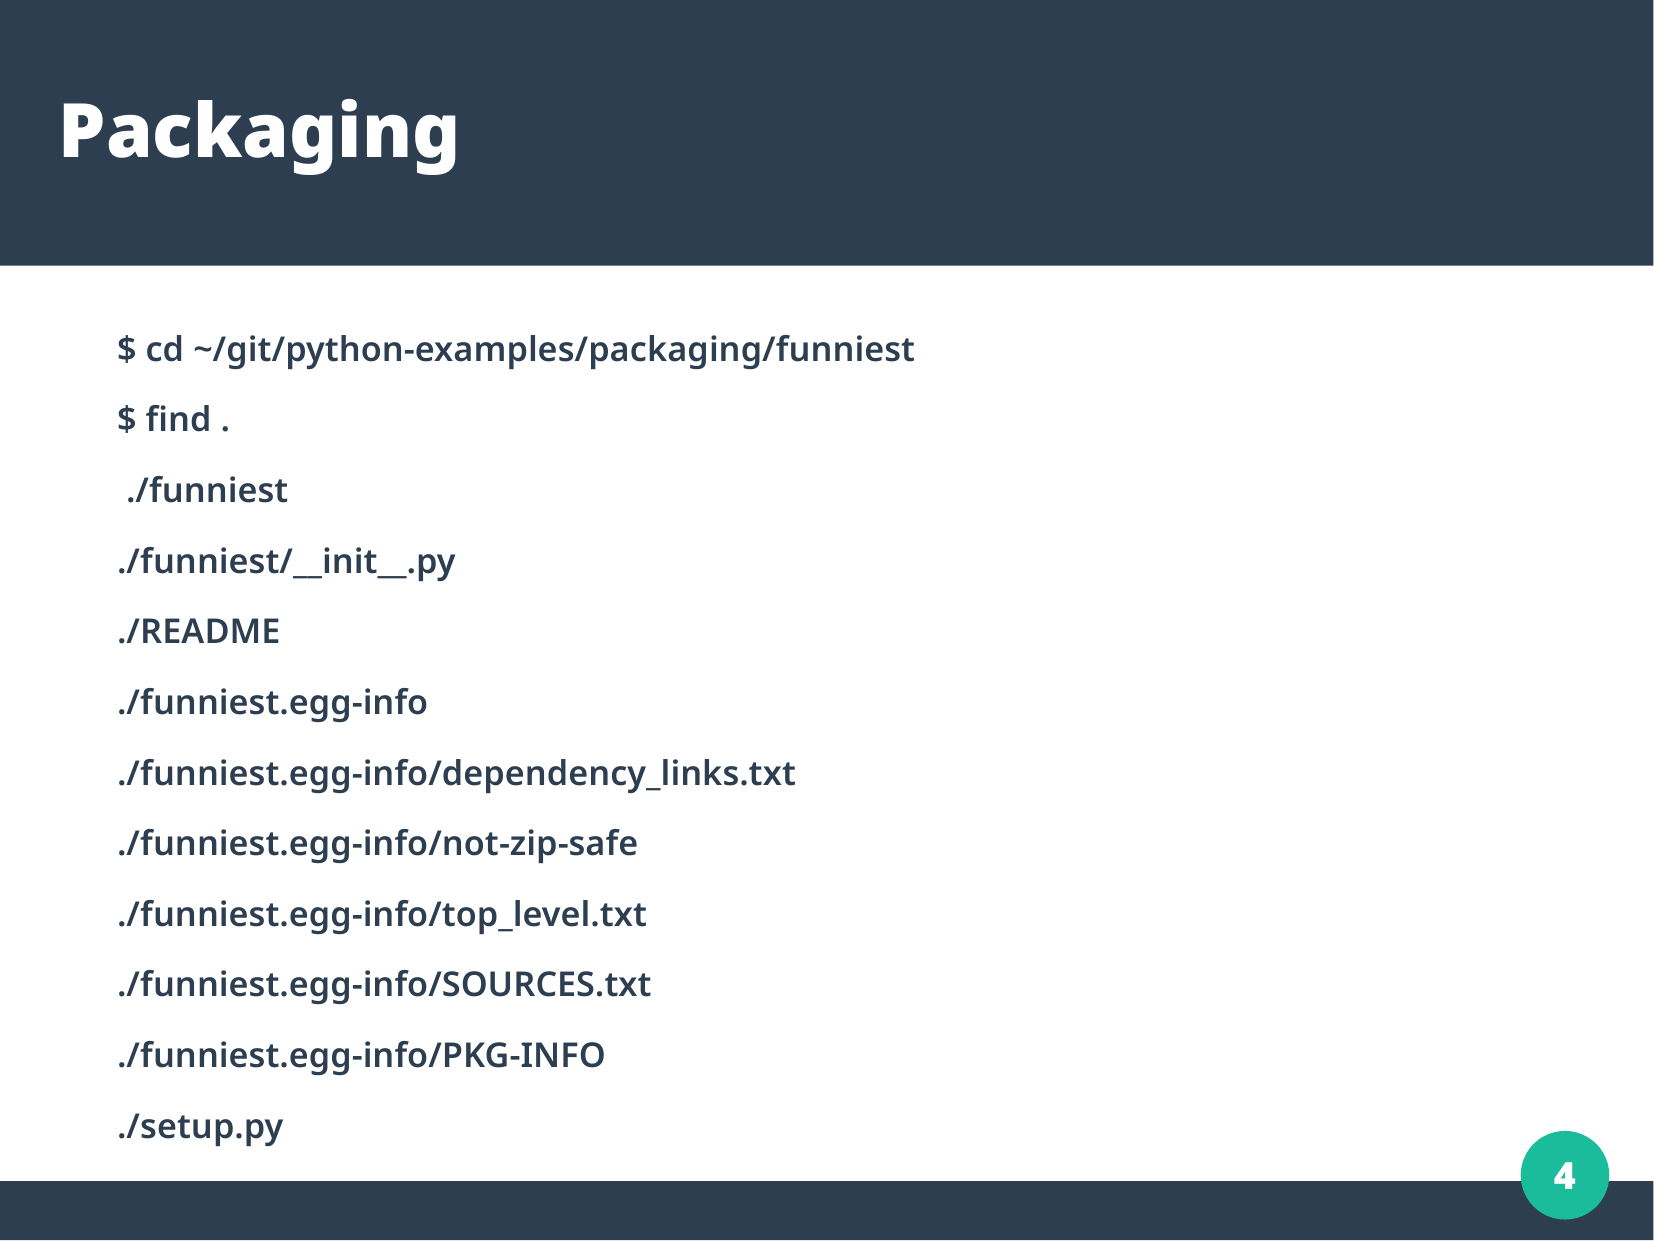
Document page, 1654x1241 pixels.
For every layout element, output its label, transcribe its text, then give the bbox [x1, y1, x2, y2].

list $ cd ~/git/python-examples/packaging/funniest $ find . ./funniest ./funniest/__init__.py ./README ./funniest.egg-info ./funniest.egg-info/dependency_links.txt ./funniest.egg-info/not-zip-safe ./funniest.egg-info/top_level.txt ./funniest.egg-info/SOURCES.txt ./funniest.egg-info/PKG-INFO ./setup.py [59, 324, 1595, 1152]
title Packaging [59, 49, 1595, 207]
